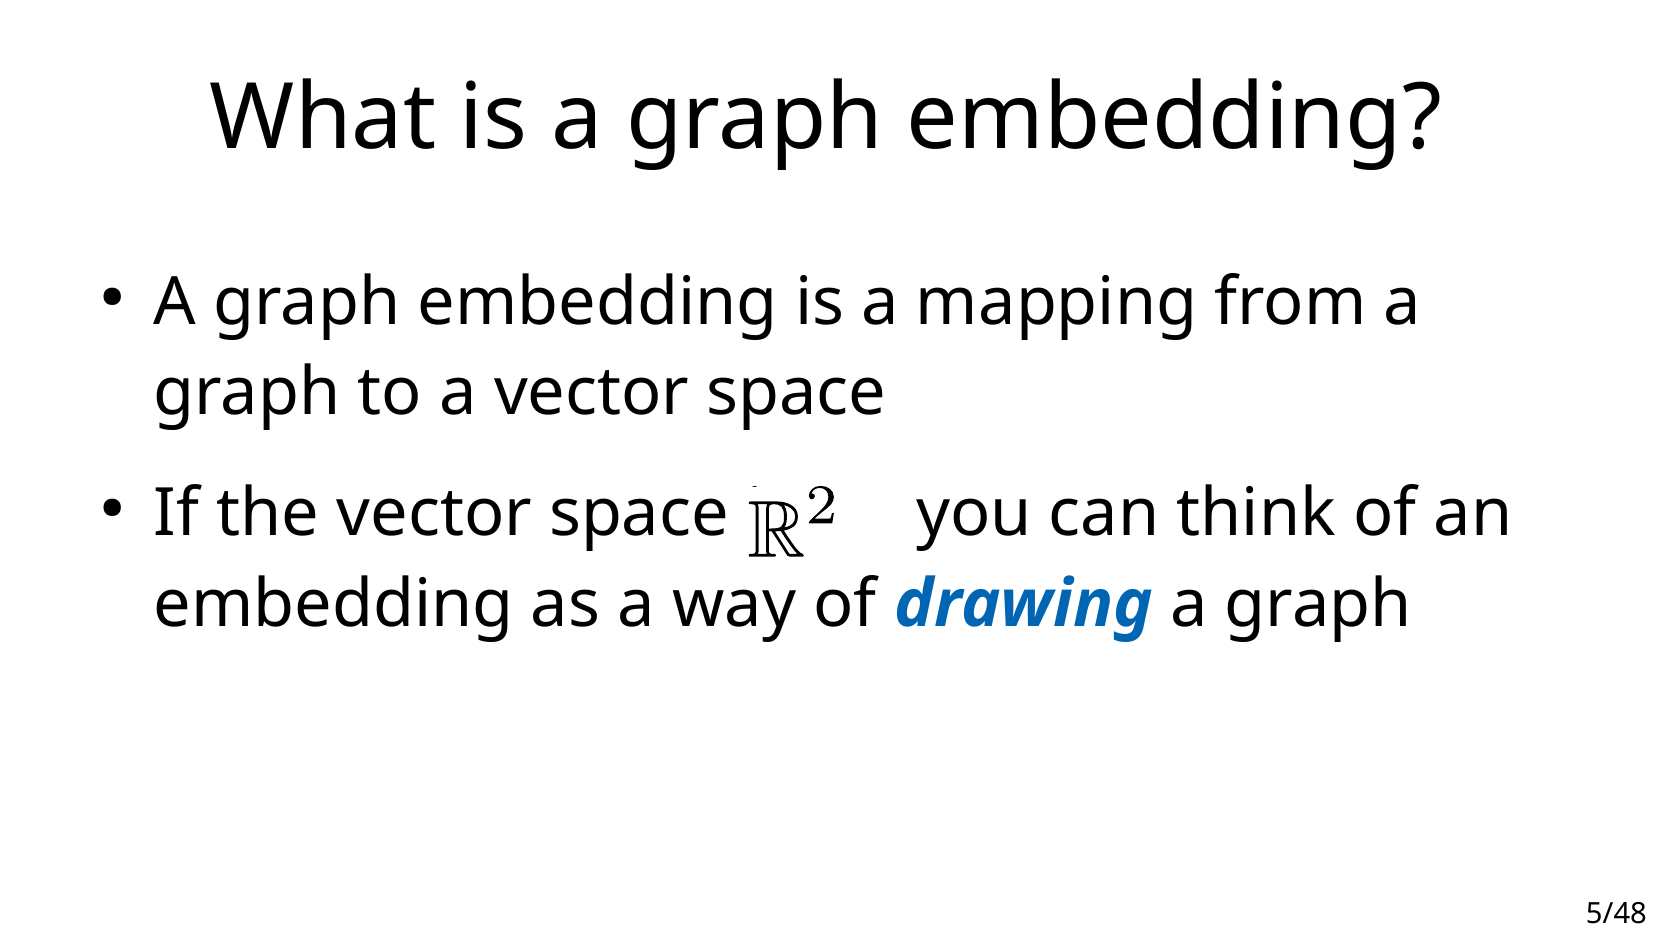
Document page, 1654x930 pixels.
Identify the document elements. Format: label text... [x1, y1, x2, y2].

list A graph embedding is a mapping from a graph to a vector space If the vector space is you can think of an embedding as a way of drawing a graph [82, 252, 1571, 793]
text_box [747, 485, 838, 557]
title What is a graph embedding? [82, 1, 1571, 225]
